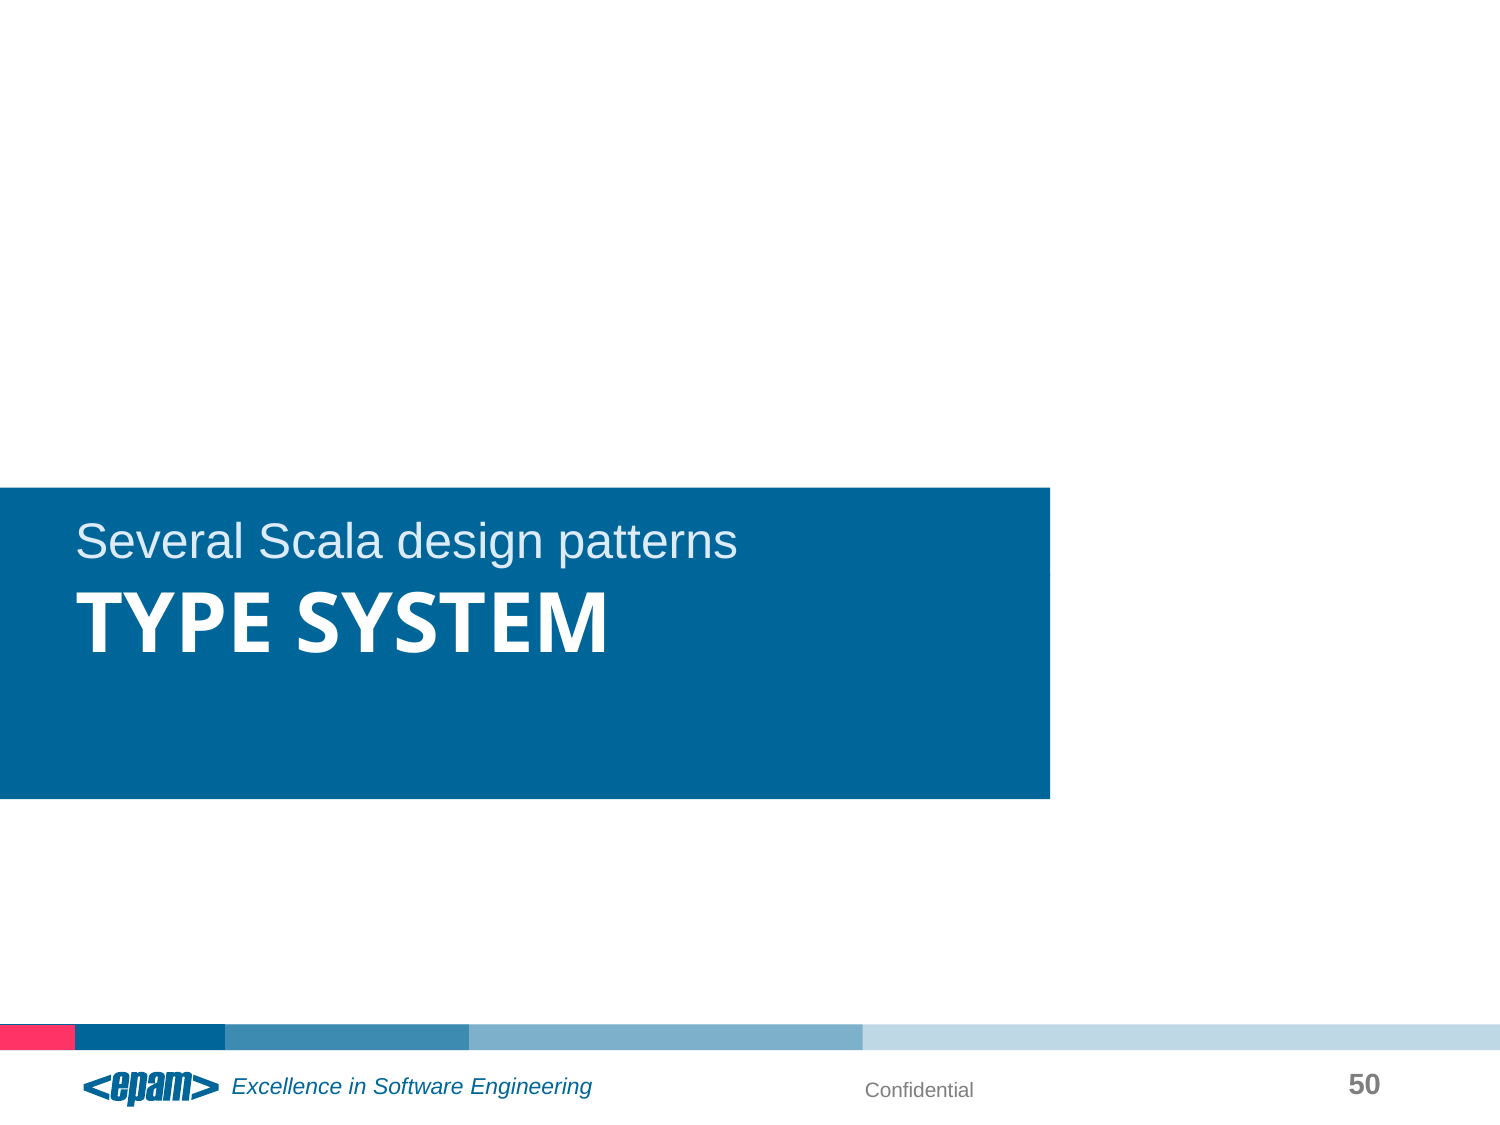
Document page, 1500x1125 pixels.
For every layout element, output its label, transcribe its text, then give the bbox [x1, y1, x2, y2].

title Type System [0, 576, 1051, 715]
text_box Confidential [849, 1069, 1348, 1125]
text_box 50 [1348, 1065, 1428, 1125]
list Several Scala design patterns [0, 489, 1051, 576]
